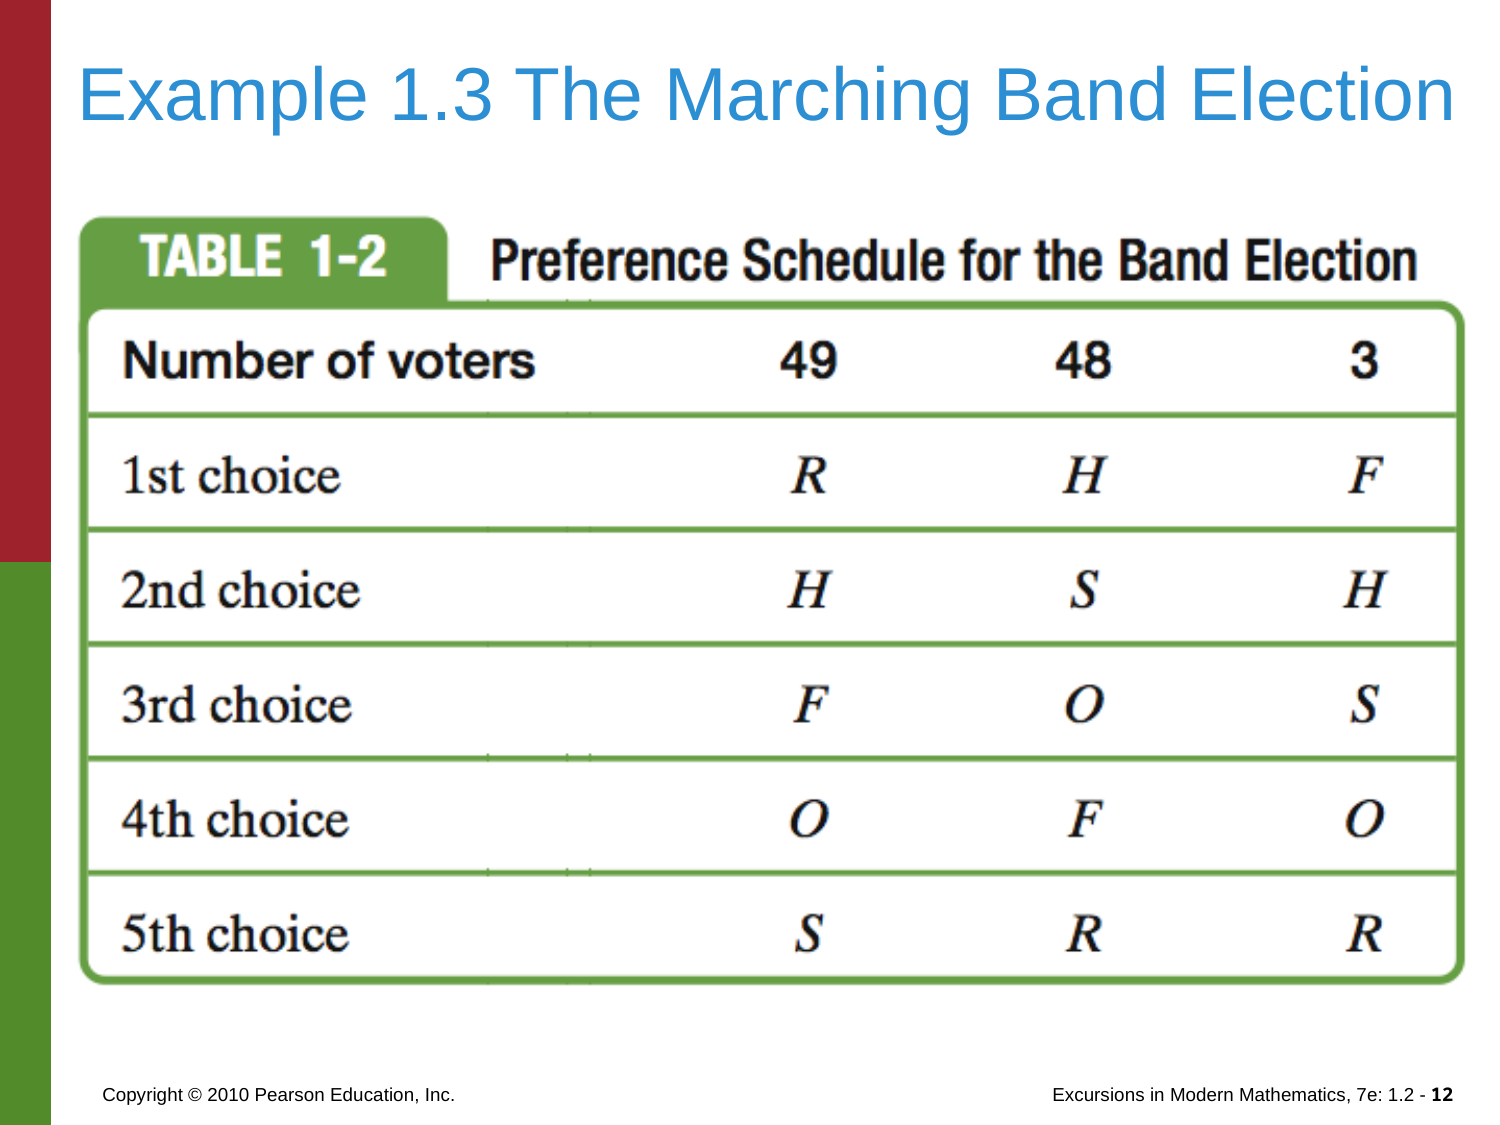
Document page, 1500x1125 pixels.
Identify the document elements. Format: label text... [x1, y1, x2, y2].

text_box Example 1.3 The Marching Band Election [62, 37, 1475, 143]
picture [62, 206, 1482, 1000]
